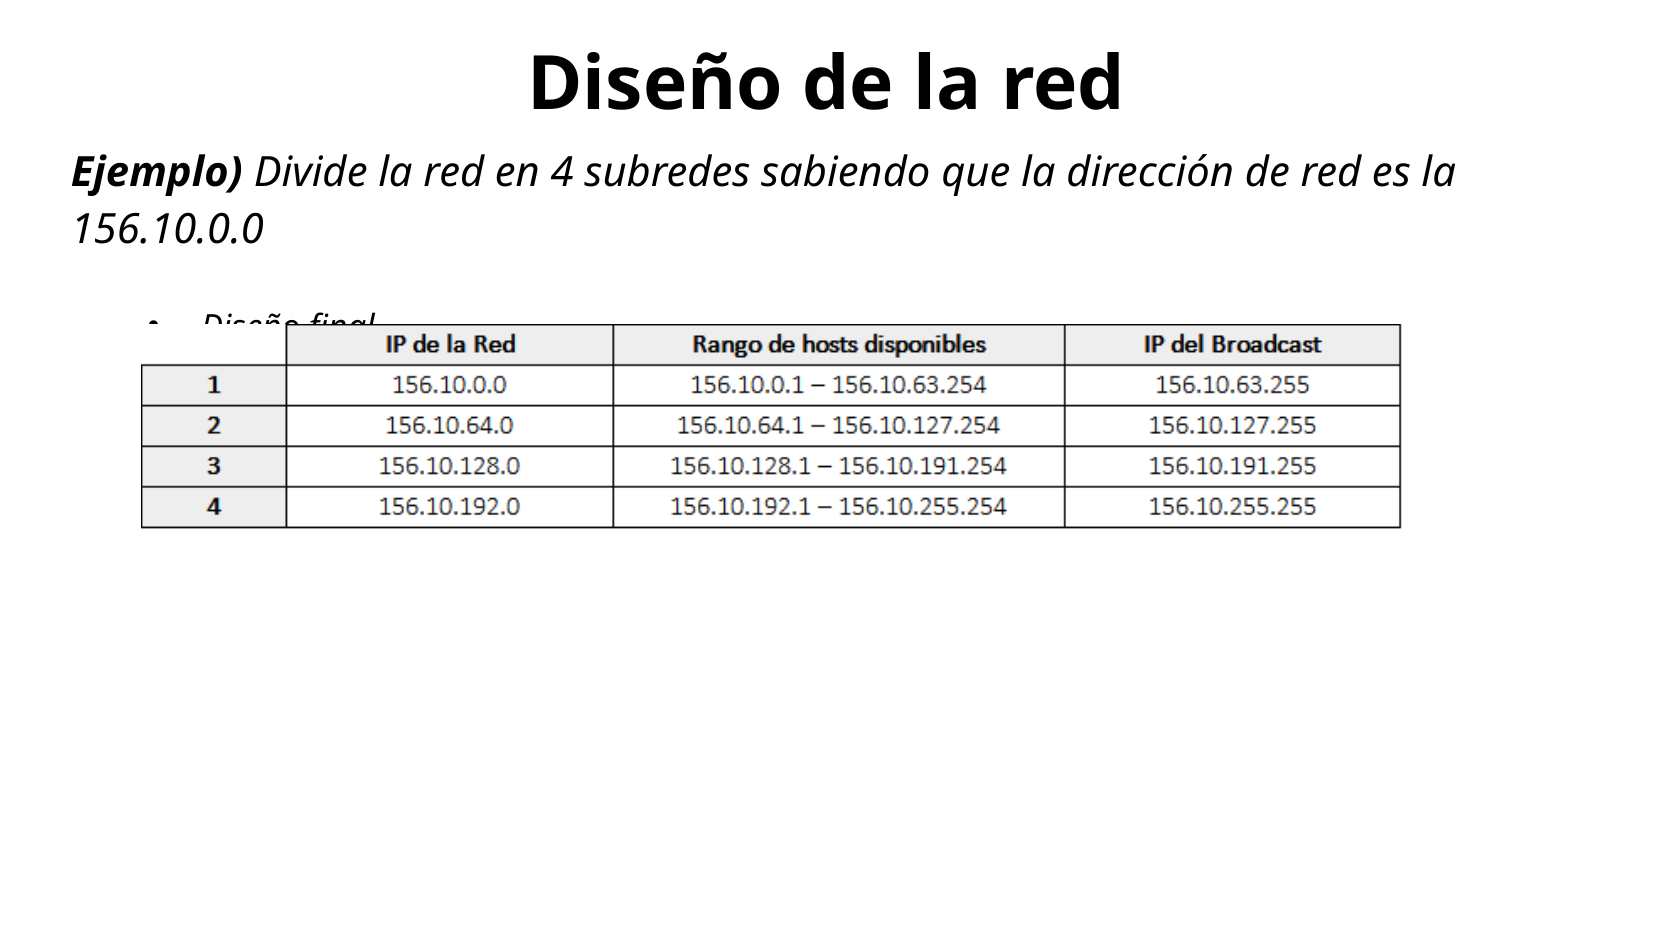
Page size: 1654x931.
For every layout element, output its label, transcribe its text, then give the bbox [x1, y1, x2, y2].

title Diseño de la red [82, 25, 1571, 136]
picture [141, 324, 1403, 532]
list Ejemplo) Divide la red en 4 subredes sabiendo que la dirección de red es la 156.10.0.0 Diseño final [70, 141, 1583, 821]
